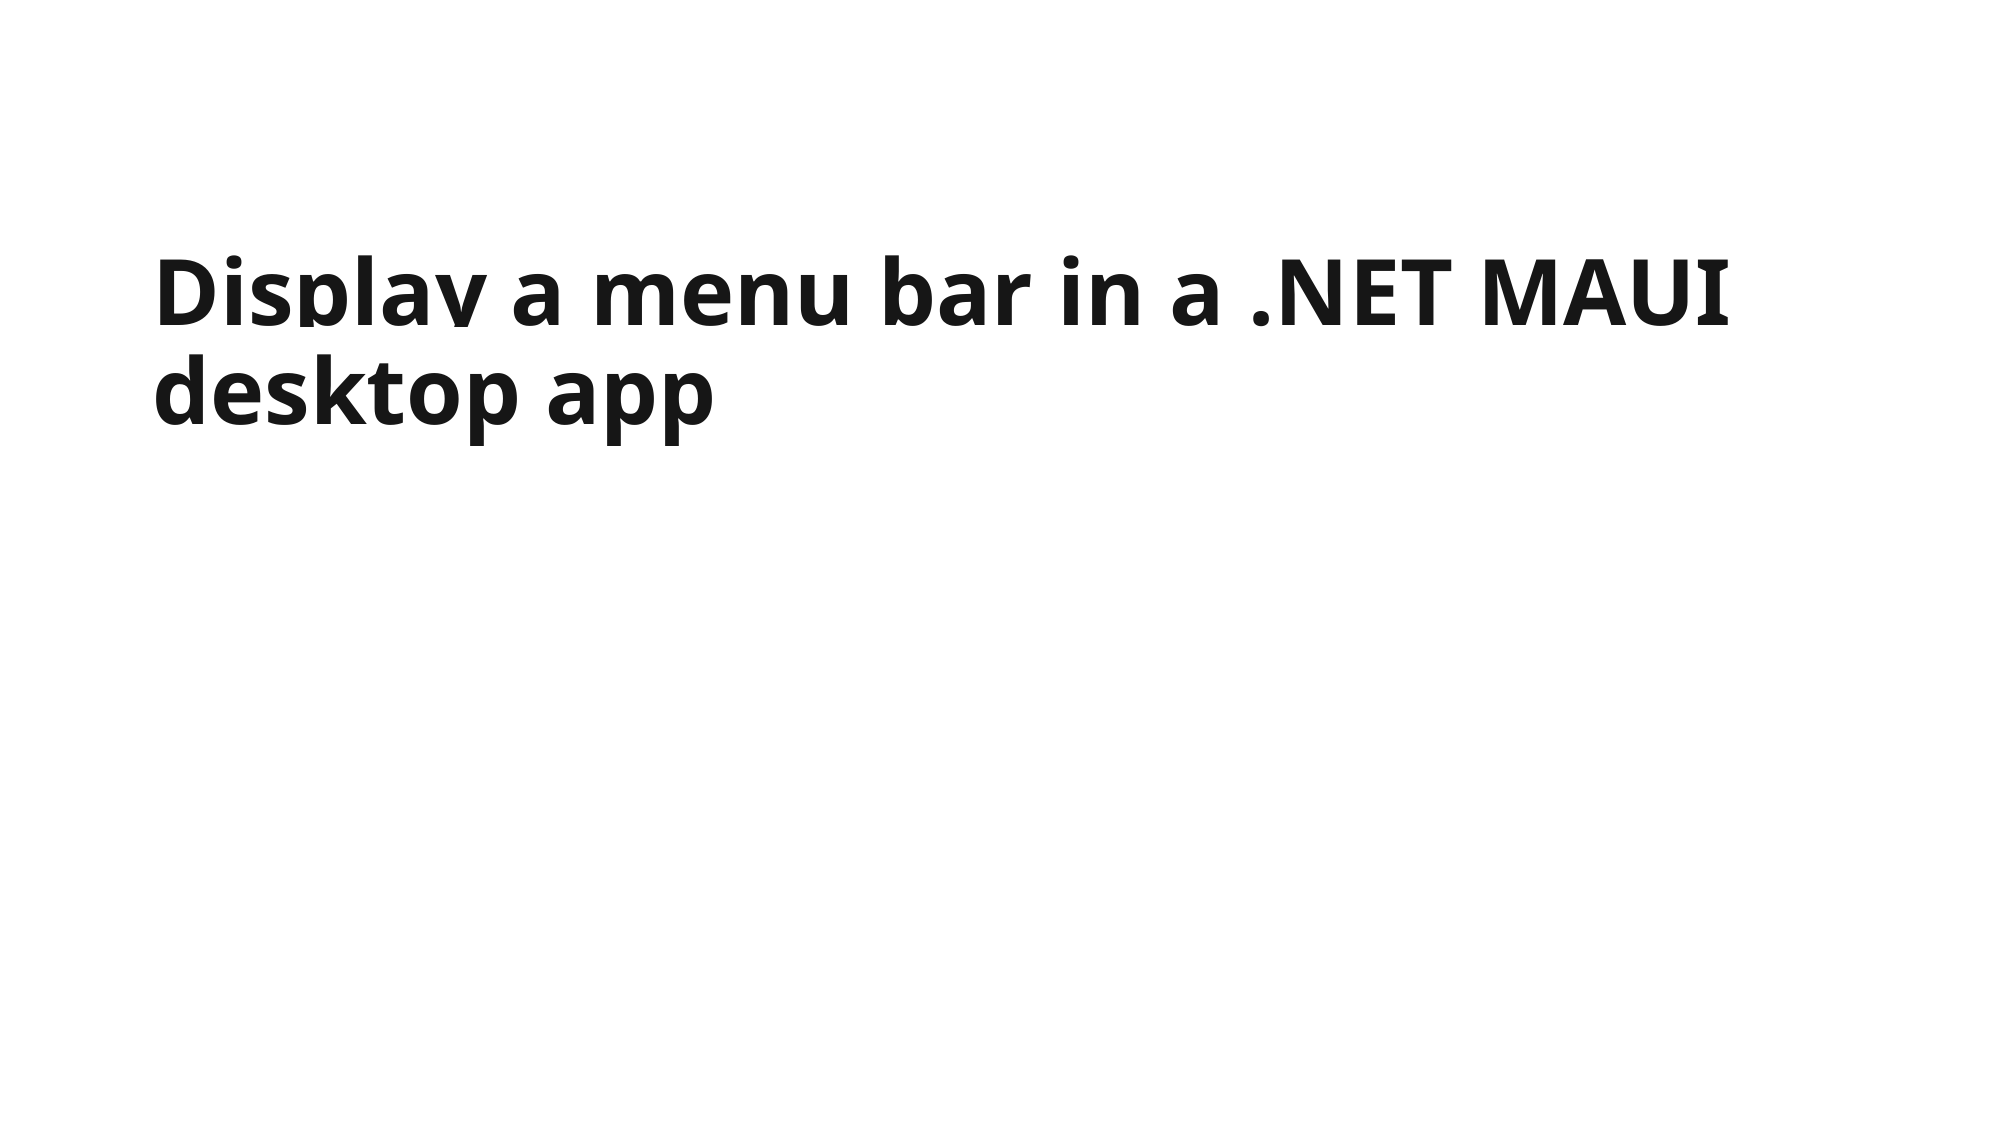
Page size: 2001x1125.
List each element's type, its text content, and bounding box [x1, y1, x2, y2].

title Display a menu bar in a .NET MAUI desktop app [137, 236, 1863, 455]
